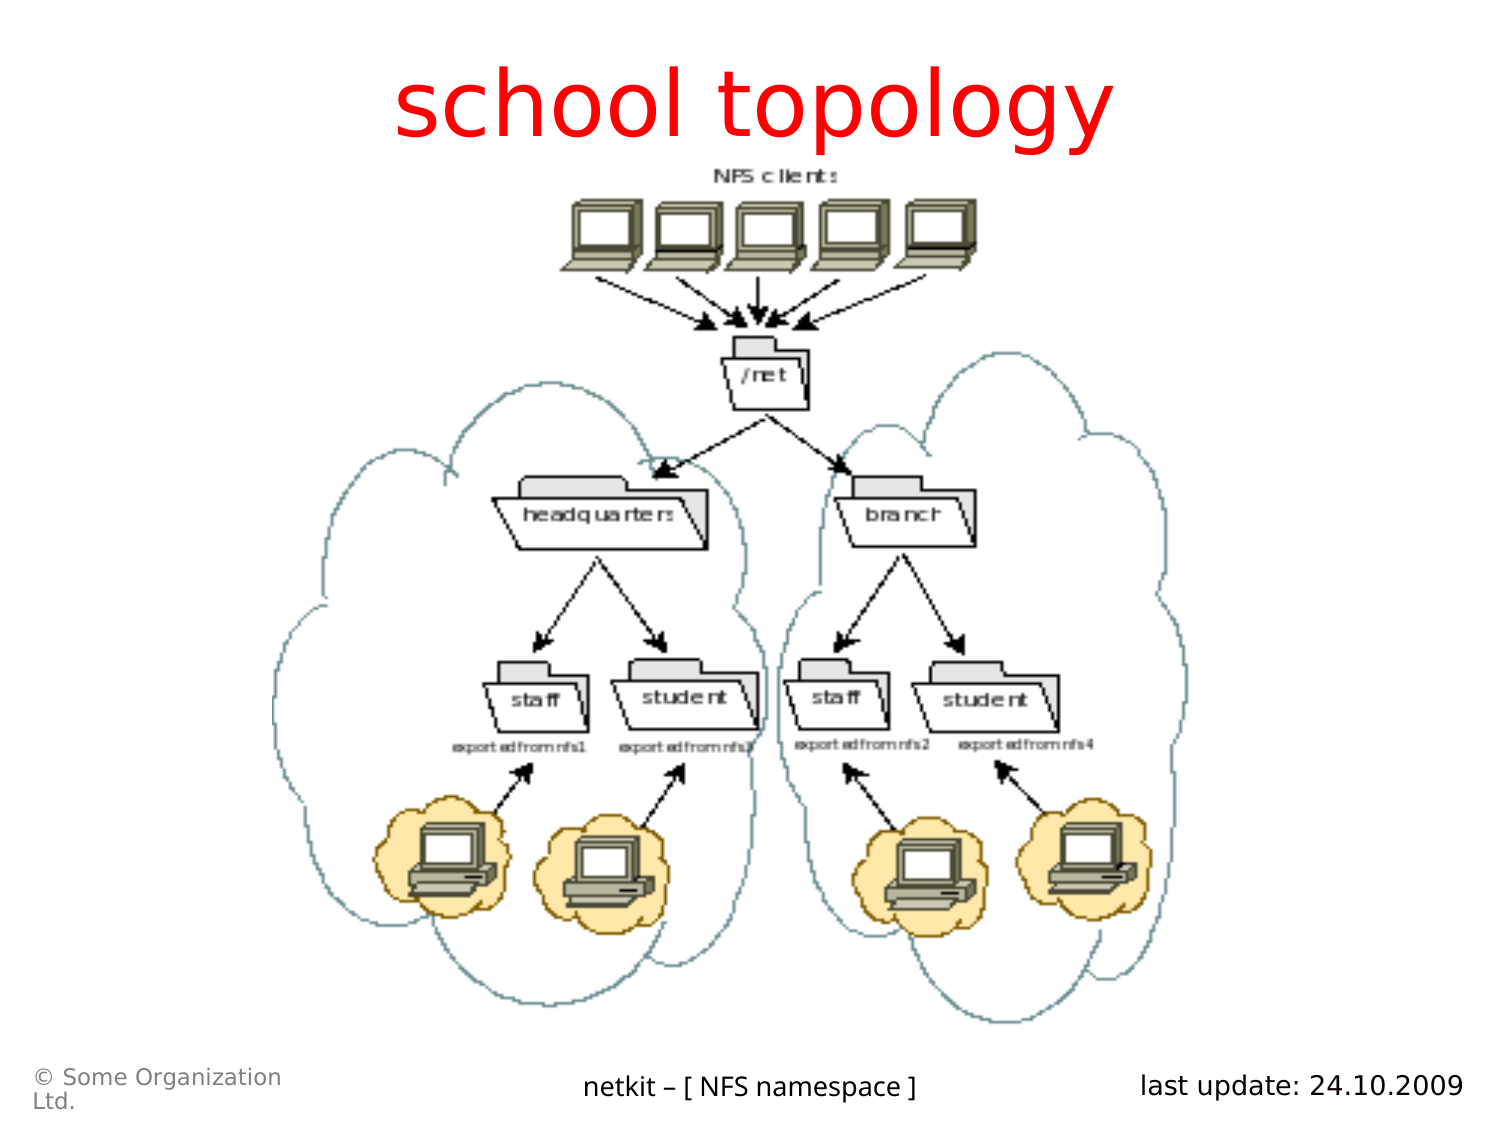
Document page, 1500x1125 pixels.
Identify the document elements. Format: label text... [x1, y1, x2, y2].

picture [272, 162, 1192, 1028]
title school topology [80, 0, 1431, 230]
